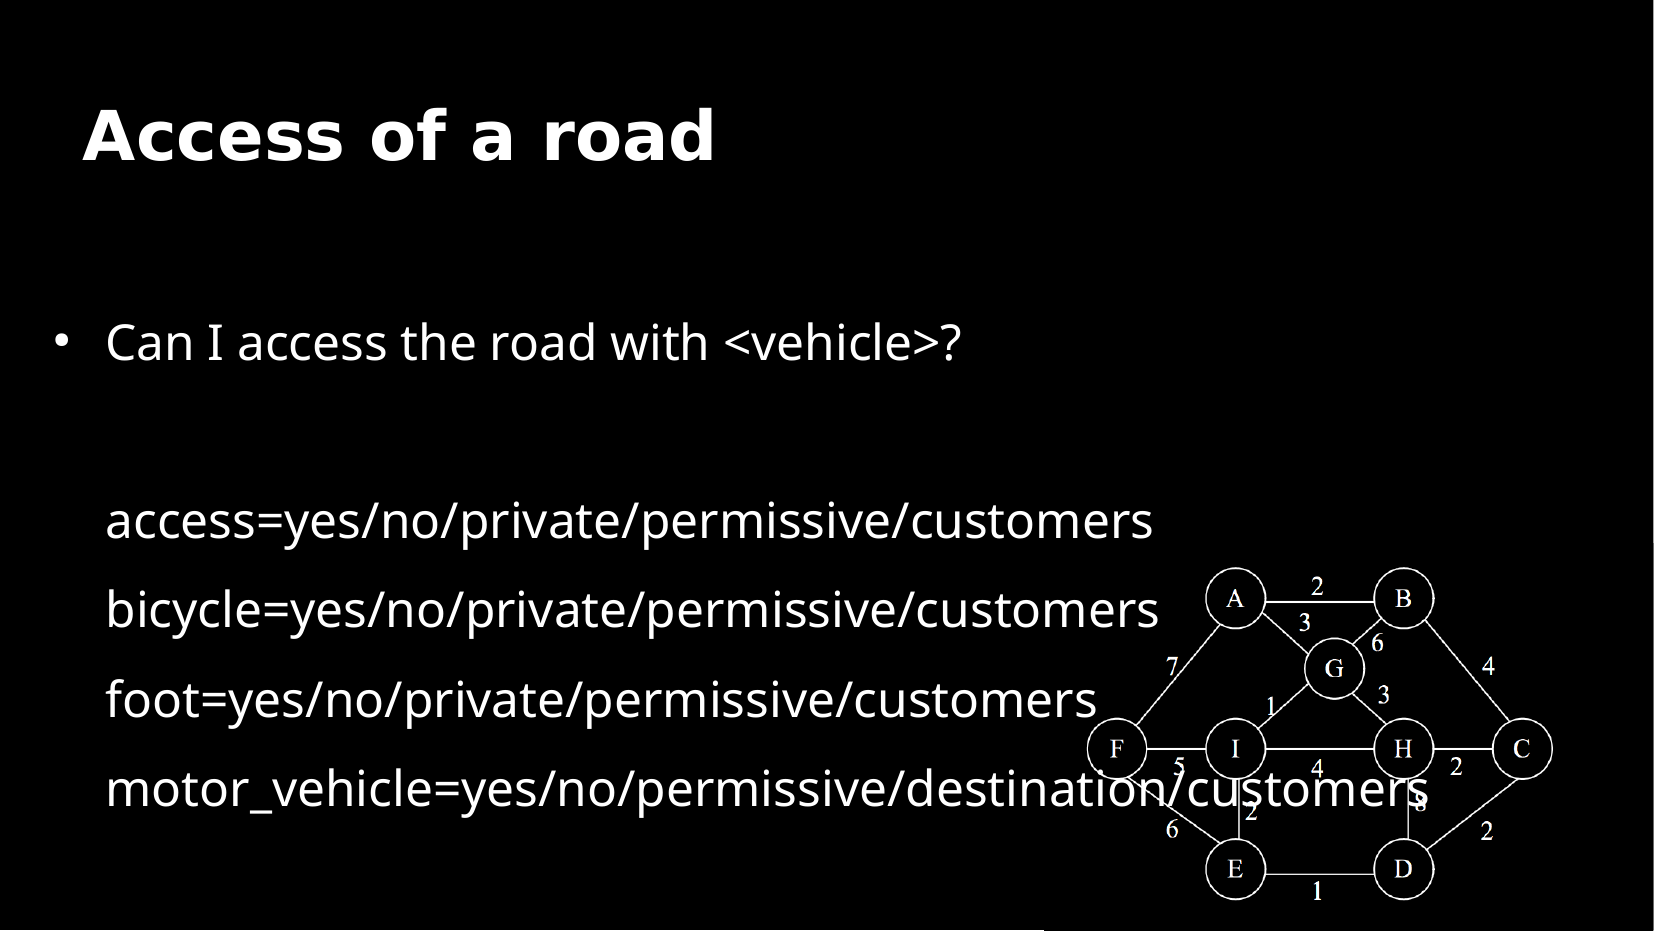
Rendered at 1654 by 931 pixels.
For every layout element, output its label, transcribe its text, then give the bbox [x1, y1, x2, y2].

title Access of a road [82, 59, 1571, 215]
picture [1044, 543, 1654, 931]
list Can I access the road with <vehicle>? access=yes/no/private/permissive/customers bicycle=yes/no/private/permissive/customers foot=yes/no/private/permissive/customers motor_vehicle=yes/no/permissive/destination/customers [35, 217, 1524, 827]
